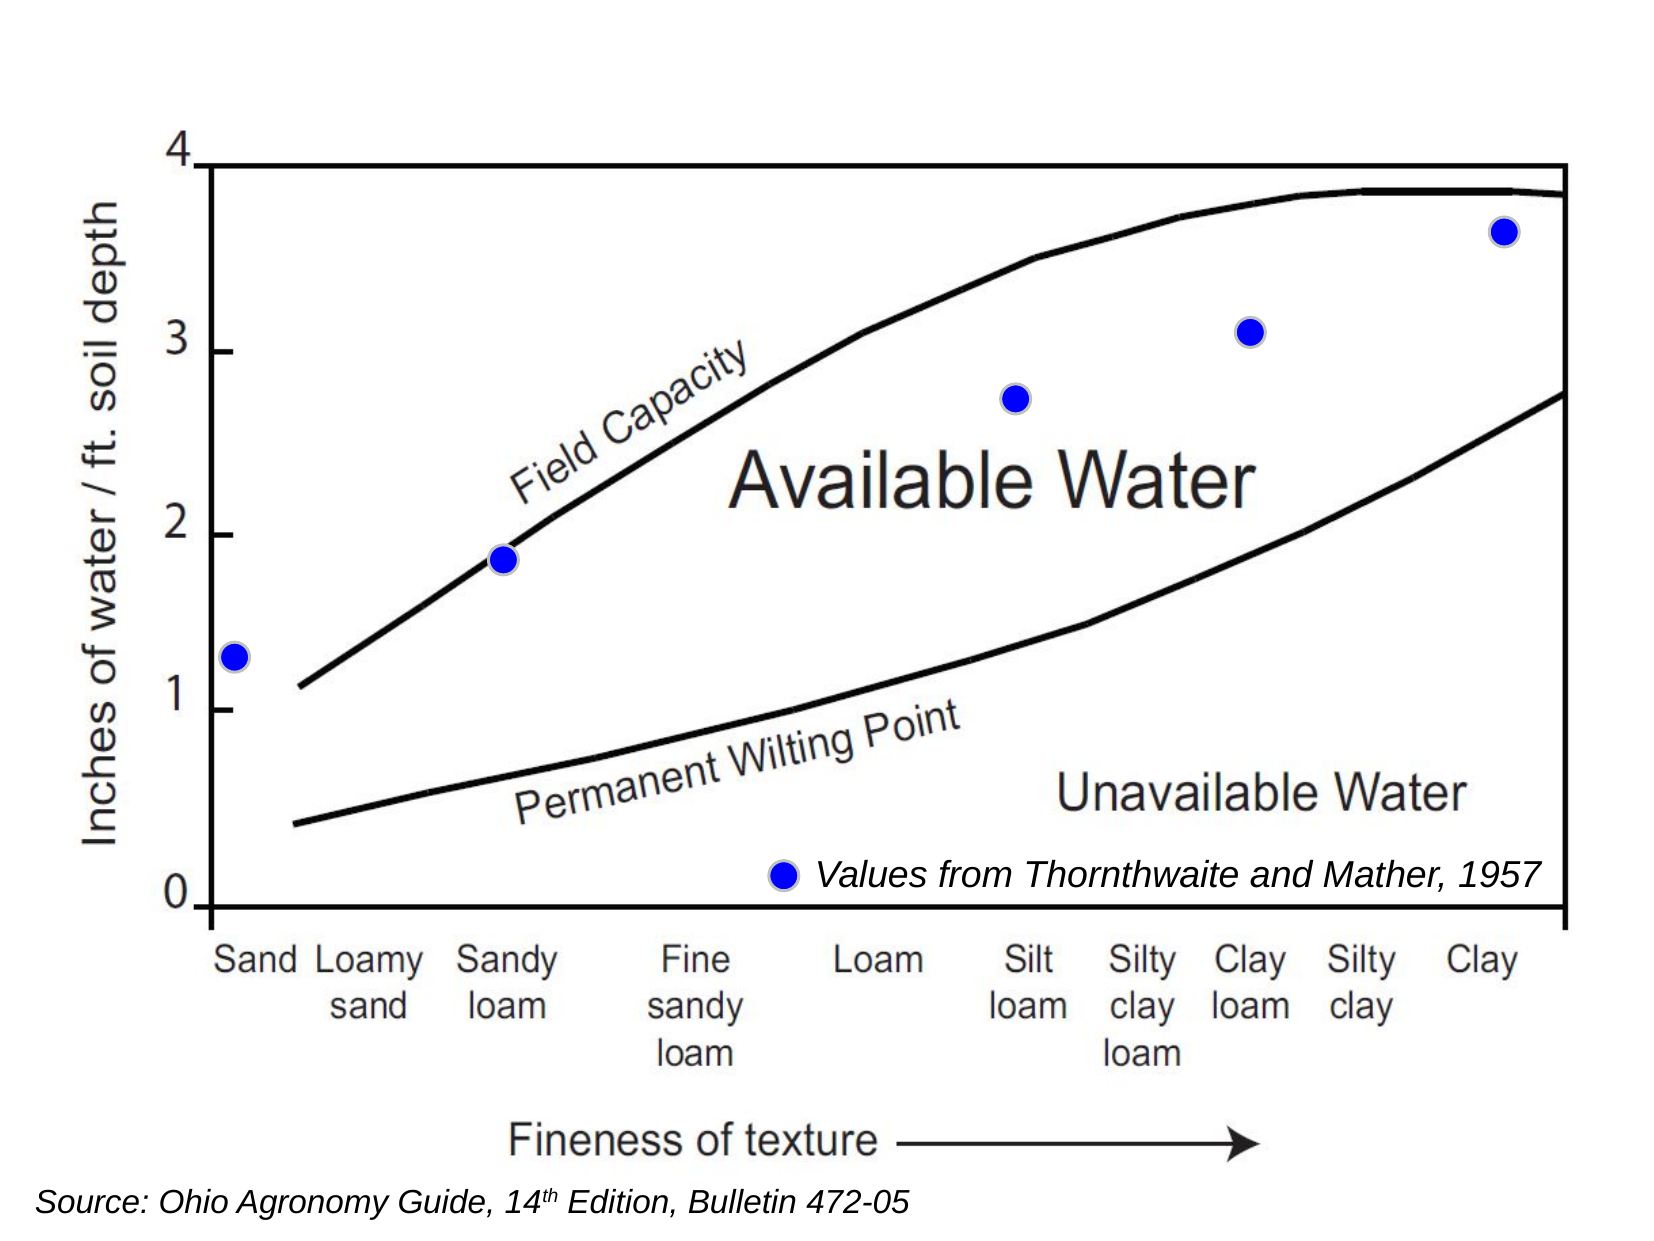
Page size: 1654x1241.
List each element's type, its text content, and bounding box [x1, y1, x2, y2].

text_box [1489, 216, 1520, 248]
text_box [768, 860, 799, 891]
text_box [1235, 317, 1266, 348]
picture [42, 109, 1613, 1180]
text_box Values from Thornthwaite and Mather, 1957 [800, 846, 1557, 903]
text_box Source: Ohio Agronomy Guide, 14th Edition, Bulletin 472-05 [19, 1176, 925, 1230]
text_box [219, 642, 250, 673]
text_box [1000, 383, 1031, 414]
text_box [488, 544, 519, 575]
